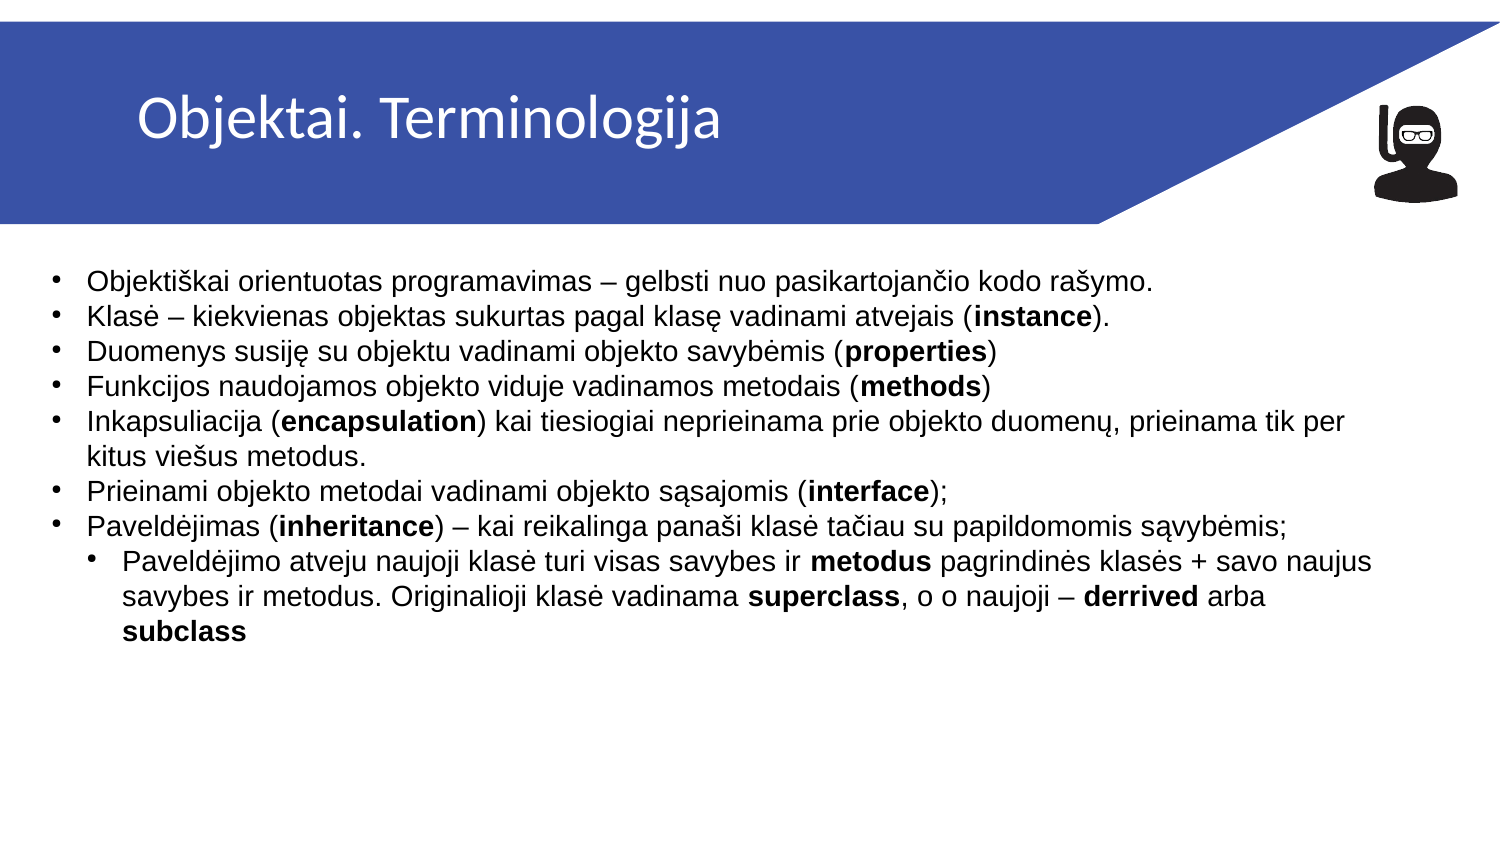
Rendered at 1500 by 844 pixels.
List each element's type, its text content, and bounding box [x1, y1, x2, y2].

text_box Objektiškai orientuotas programavimas – gelbsti nuo pasikartojančio kodo rašymo. Klasė – kiekvienas objektas sukurtas pagal klasę vadinami atvejais (instance). Duomenys susiję su objektu vadinami objekto savybėmis (properties) Funkcijos naudojamos objekto viduje vadinamos metodais (methods) Inkapsuliacija (encapsulation) kai tiesiogiai neprieinama prie objekto duomenų, prieinama tik per kitus viešus metodus. Prieinami objekto metodai vadinami objekto sąsajomis (interface); Paveldėjimas (inheritance) – kai reikalinga panaši klasė tačiau su papildomomis sąvybėmis; Paveldėjimo atveju naujoji klasė turi visas savybes ir metodus pagrindinės klasės + savo naujus savybes ir metodus. Originalioji klasė vadinama superclass, o o naujoji – derrived arba subclass [36, 247, 1389, 789]
text_box [1404, 23, 1500, 72]
text_box [1096, 111, 1500, 227]
title Objektai. Terminologija [122, 72, 1326, 167]
picture [1326, 72, 1500, 211]
